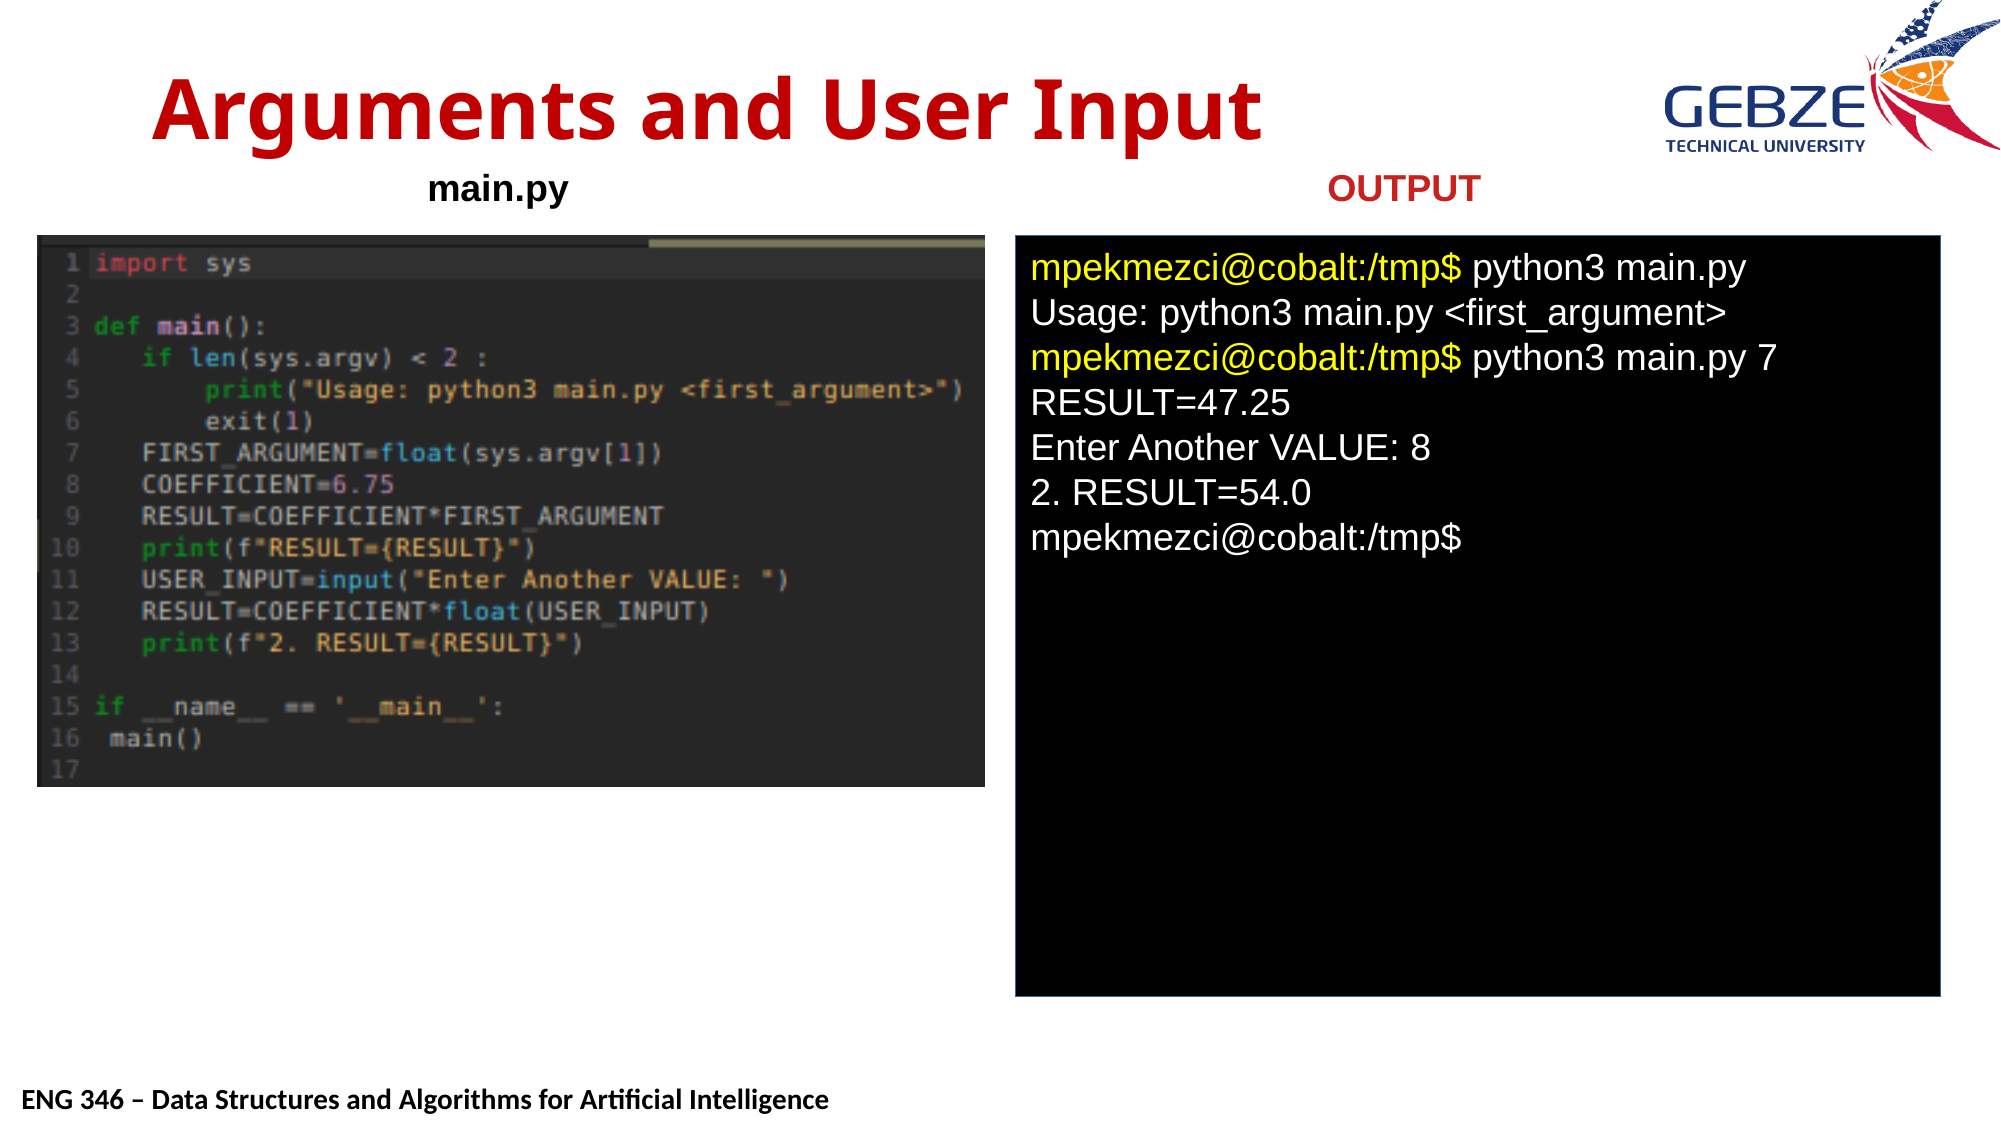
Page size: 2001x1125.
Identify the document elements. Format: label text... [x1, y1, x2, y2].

text_box OUTPUT [1312, 156, 1582, 255]
title Arguments and User Input [137, 59, 1862, 165]
text_box mpekmezci@cobalt:/tmp$ python3 main.py Usage: python3 main.py <first_argument> mpekmezci@cobalt:/tmp$ python3 main.py 7 RESULT=47.25 Enter Another VALUE: 8 2. RESULT=54.0 mpekmezci@cobalt:/tmp$ [1015, 235, 1941, 997]
picture [37, 235, 985, 788]
picture [1665, 0, 2001, 152]
text_box main.py [412, 156, 750, 235]
